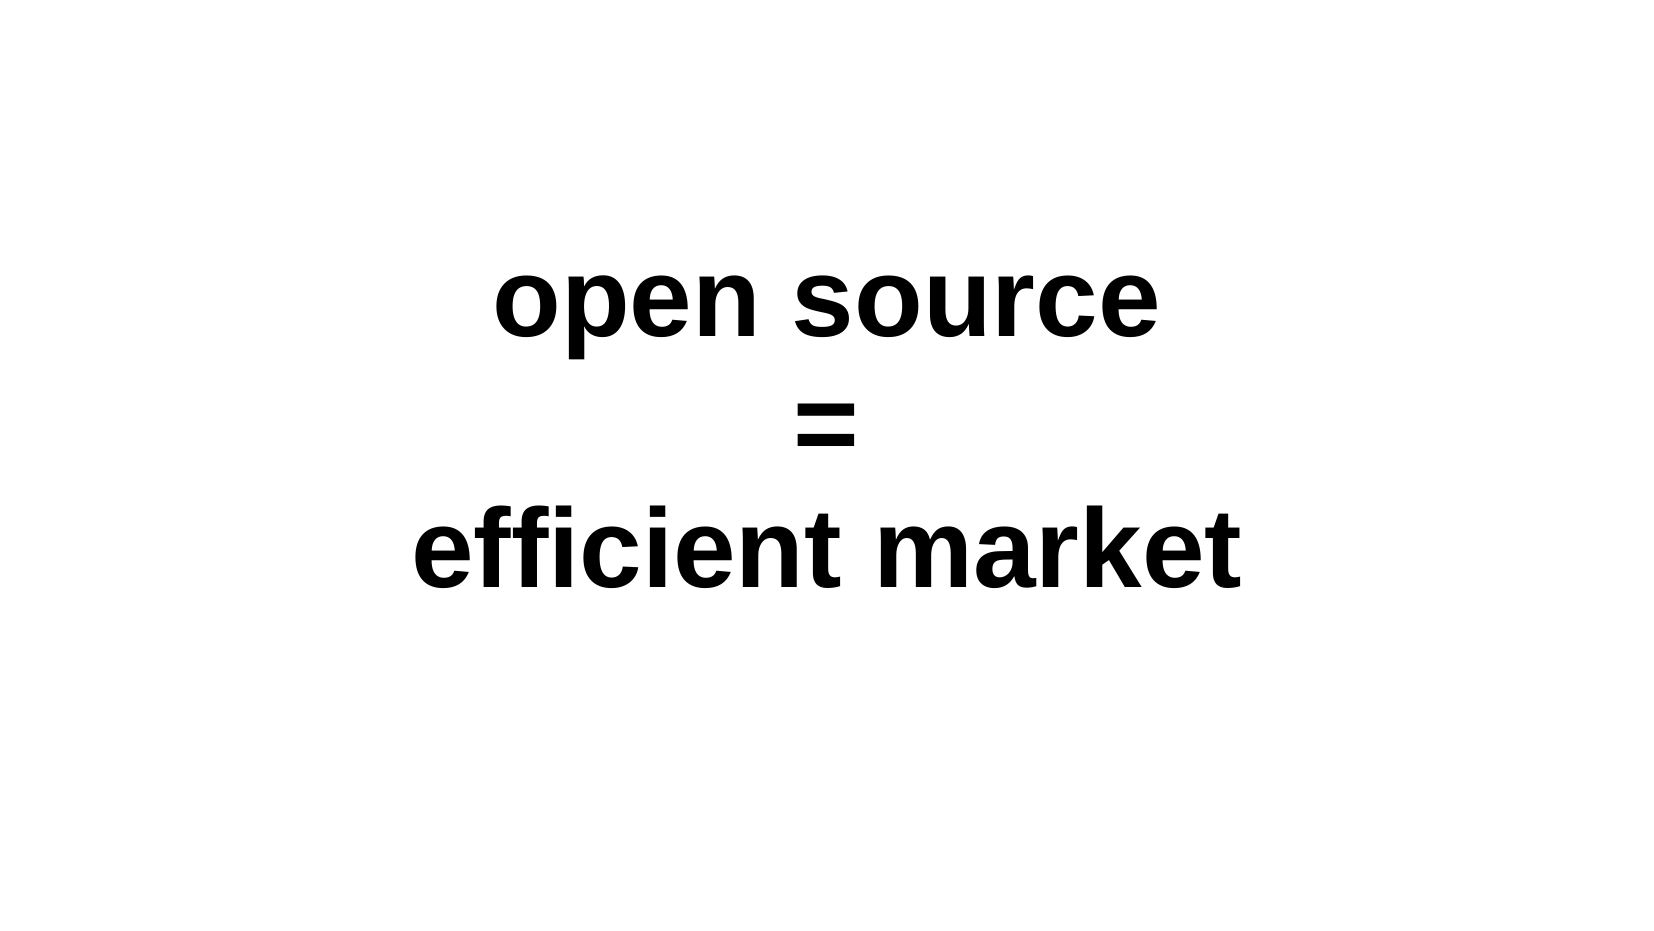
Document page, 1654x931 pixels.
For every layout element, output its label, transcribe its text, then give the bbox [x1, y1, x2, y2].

title open source = efficient market [82, 234, 1571, 612]
